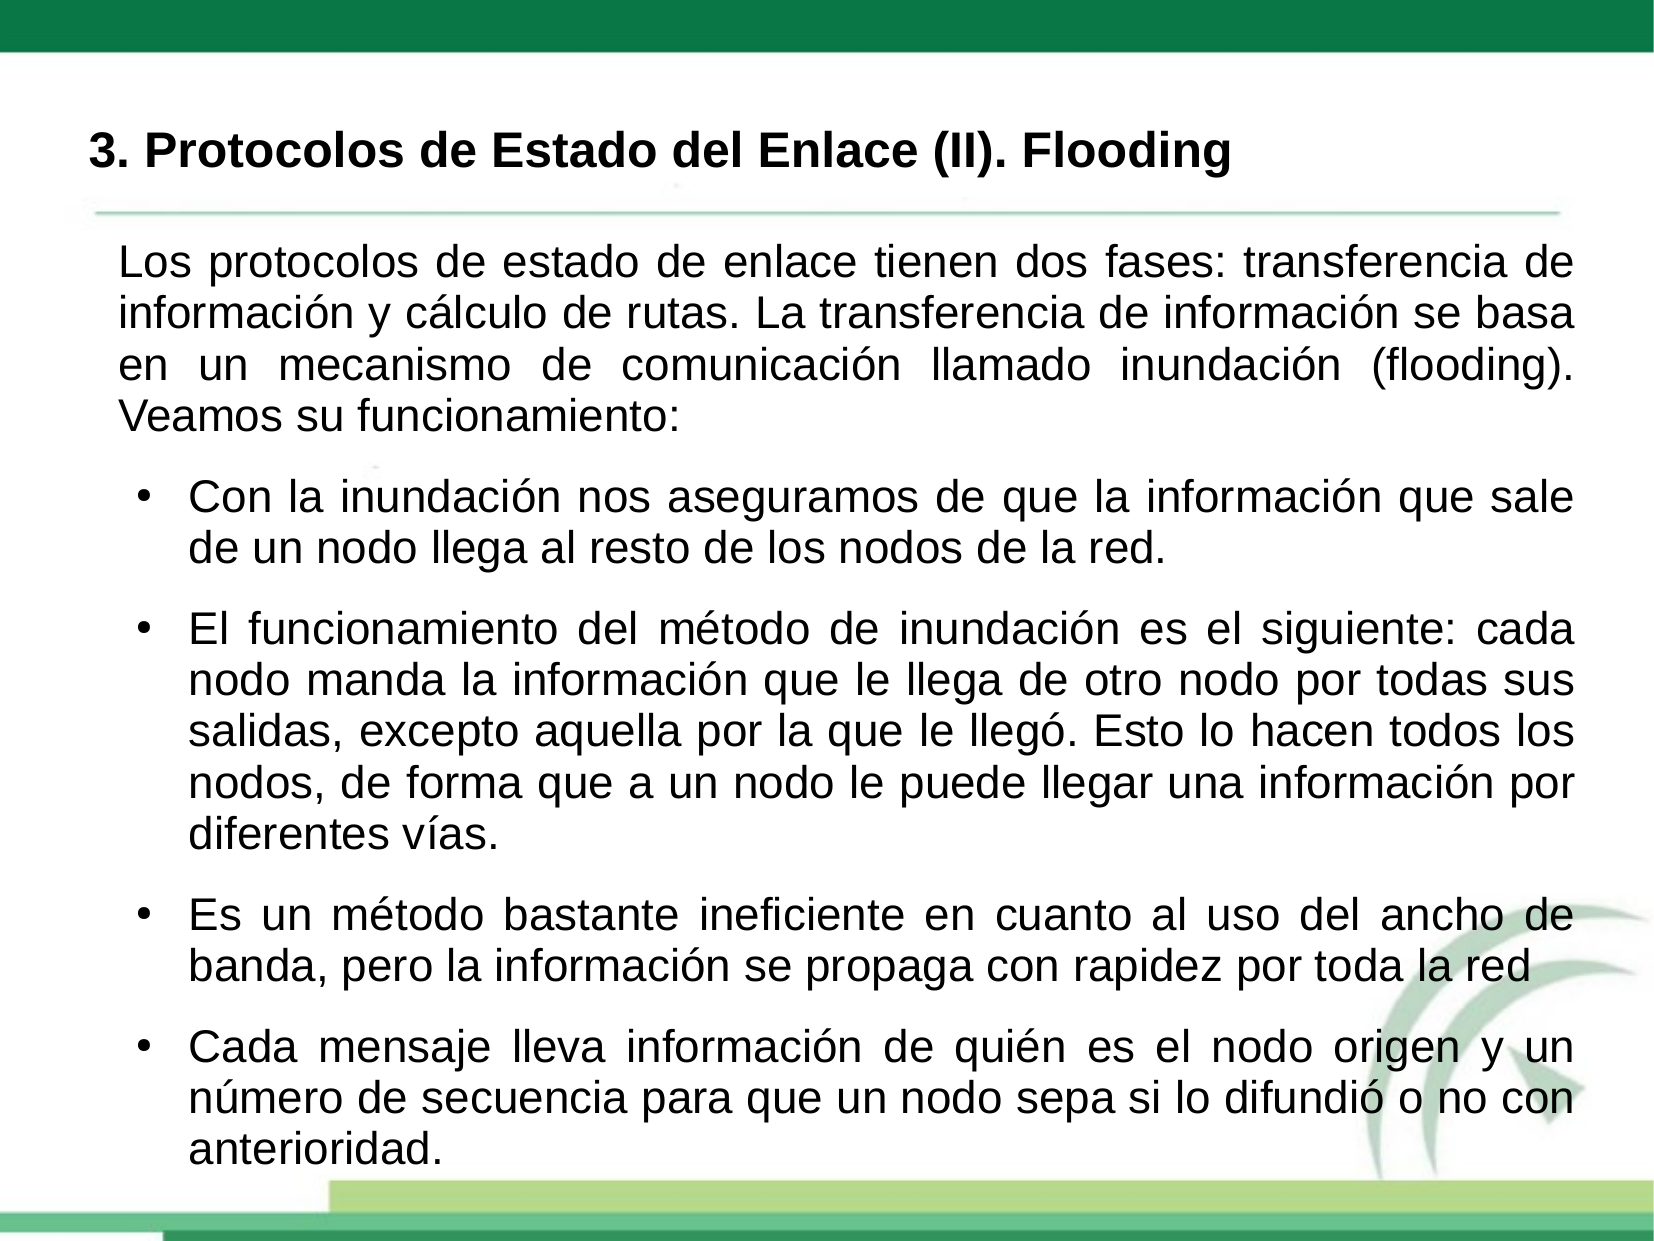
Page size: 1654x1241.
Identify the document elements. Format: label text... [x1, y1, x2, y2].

picture [0, 0, 1654, 1241]
title 3. Protocolos de Estado del Enlace (II). Flooding [88, 46, 1577, 236]
list Los protocolos de estado de enlace tienen dos fases: transferencia de información y cálculo de rutas. La transferencia de información se basa en un mecanismo de comunicación llamado inundación (flooding). Veamos su funcionamiento: Con la inundación nos aseguramos de que la información que sale de un nodo llega al resto de los nodos de la red. El funcionamiento del método de inundación es el siguiente: cada nodo manda la información que le llega de otro nodo por todas sus salidas, excepto aquella por la que le llegó. Esto lo hacen todos los nodos, de forma que a un nodo le puede llegar una información por diferentes vías. Es un método bastante ineficiente en cuanto al uso del ancho de banda, pero la información se propaga con rapidez por toda la red Cada mensaje lleva información de quién es el nodo origen y un número de secuencia para que un nodo sepa si lo difundió o no con anterioridad. [88, 236, 1577, 1171]
